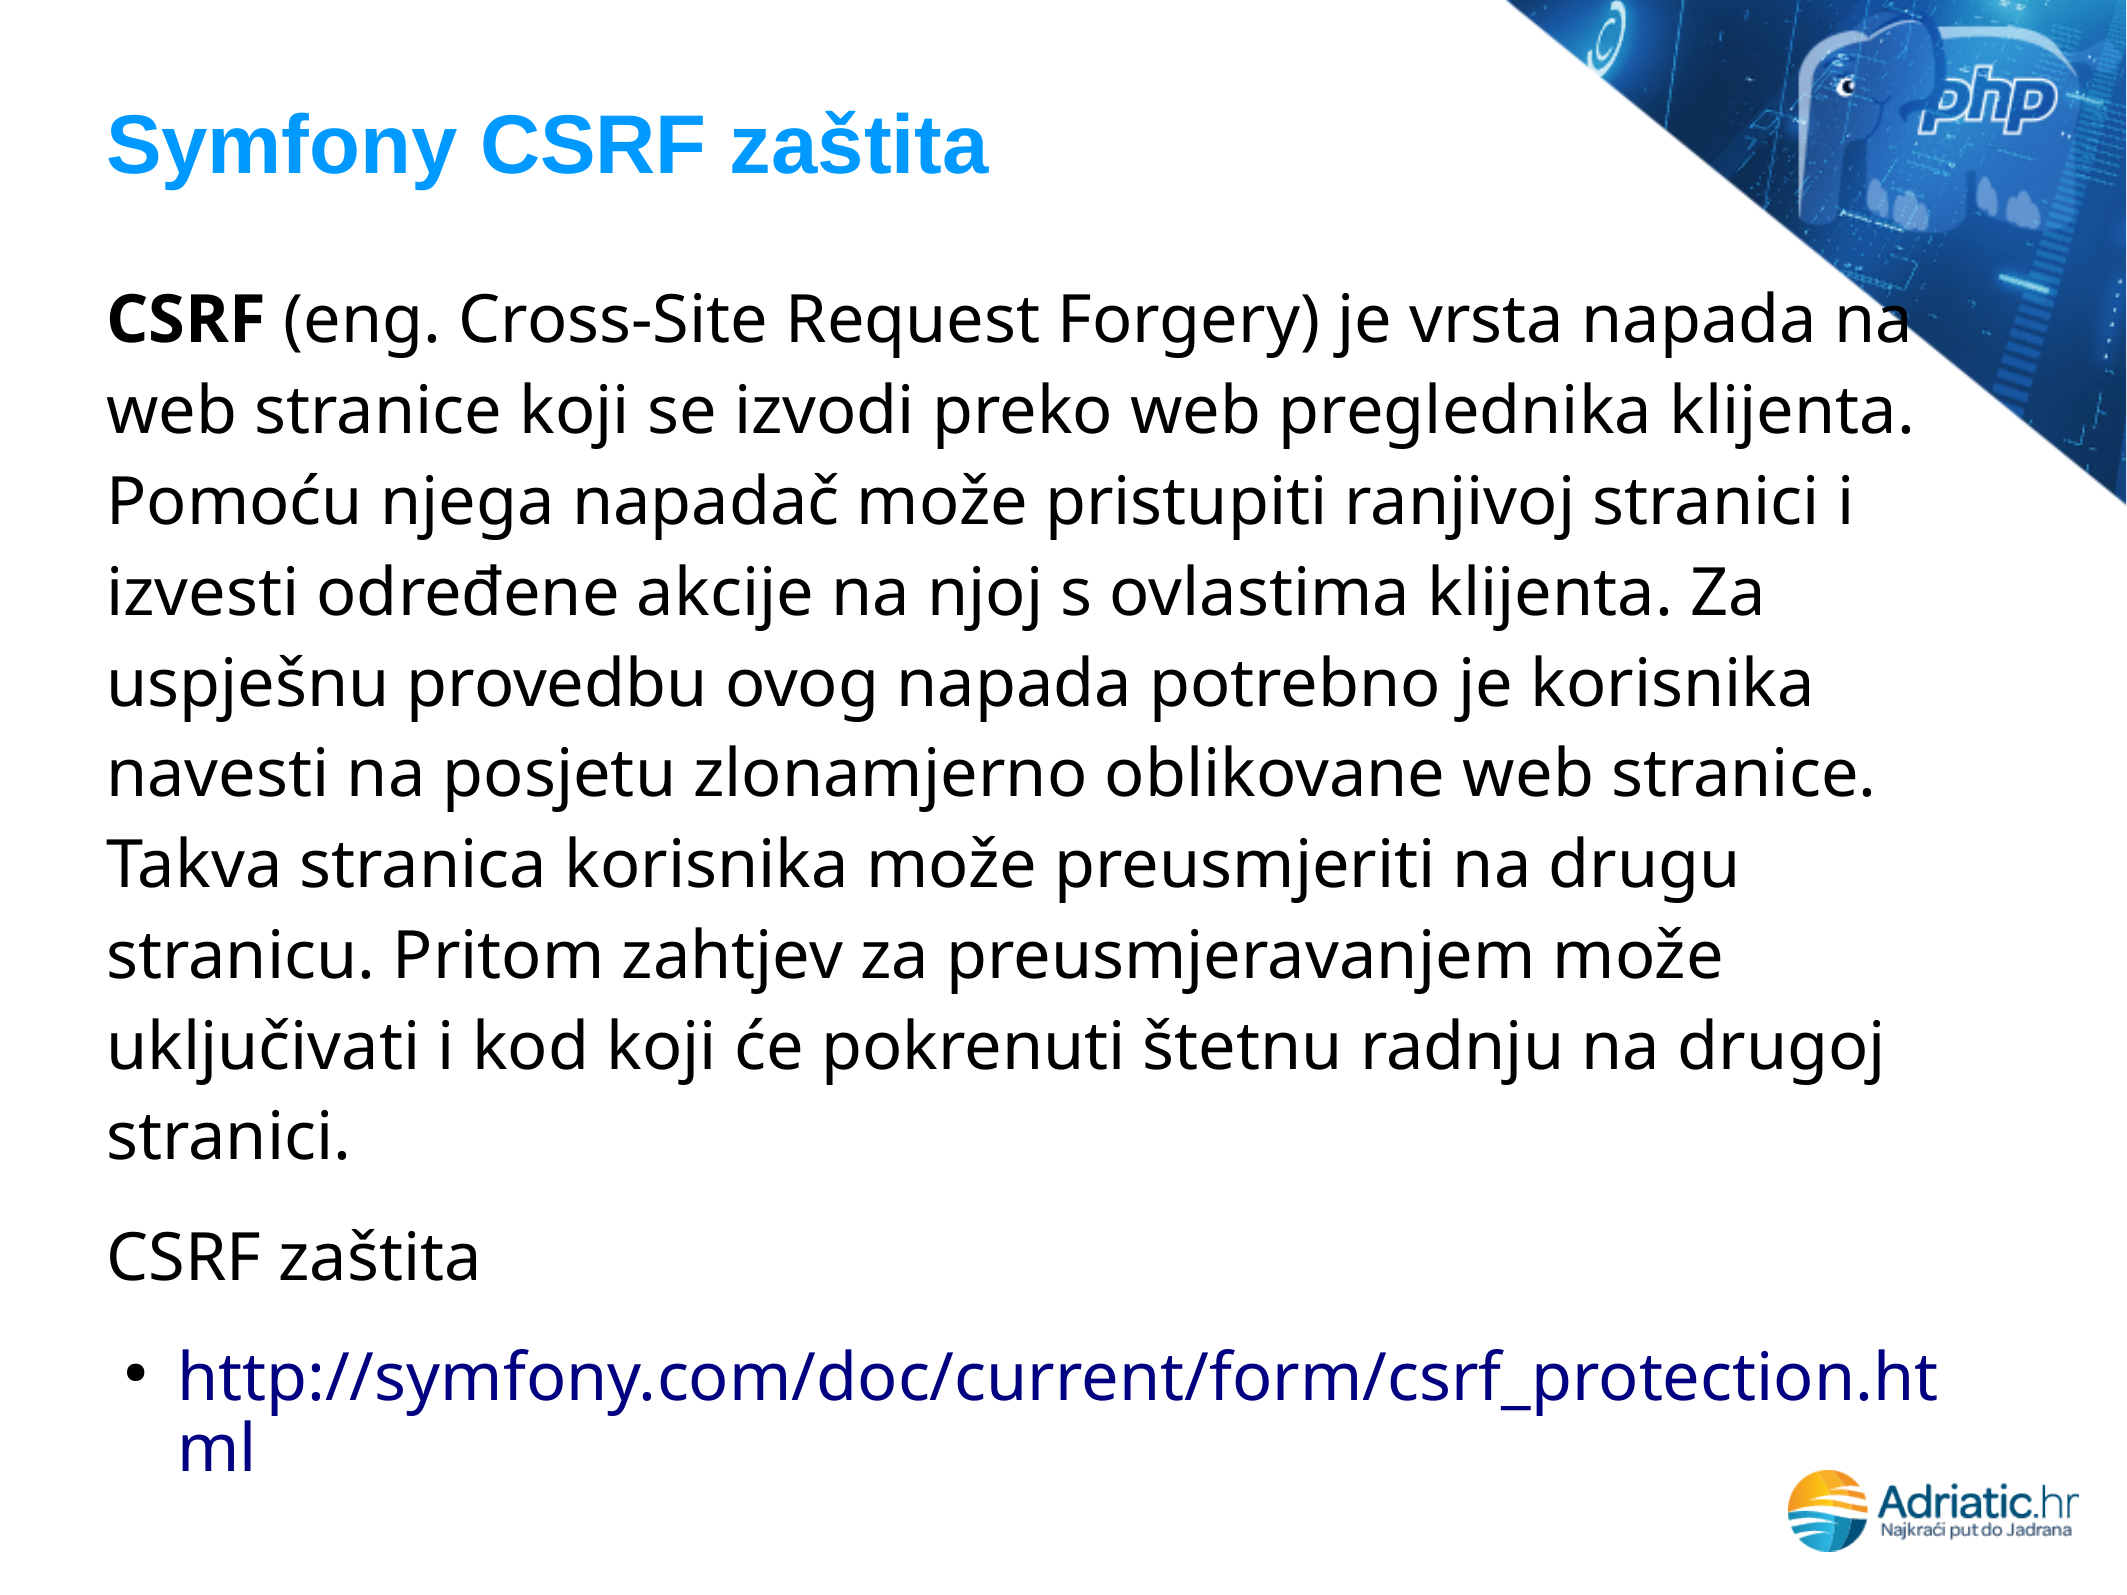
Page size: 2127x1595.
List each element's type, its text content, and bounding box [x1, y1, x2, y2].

picture [1505, 0, 2127, 625]
picture [1788, 1470, 2079, 1552]
title Symfony CSRF zaštita [106, 70, 1630, 219]
list CSRF (eng. Cross-Site Request Forgery) je vrsta napada na web stranice koji se izvodi preko web preglednika klijenta. Pomoću njega napadač može pristupiti ranjivoj stranici i izvesti određene akcije na njoj s ovlastima klijenta. Za uspješnu provedbu ovog napada potrebno je korisnika navesti na posjetu zlonamjerno oblikovane web stranice. Takva stranica korisnika može preusmjeriti na drugu stranicu. Pritom zahtjev za preusmjeravanjem može uključivati i kod koji će pokrenuti štetnu radnju na drugoj stranici. CSRF zaštita http://symfony.com/doc/current/form/csrf_protection.html [106, 271, 1949, 1453]
